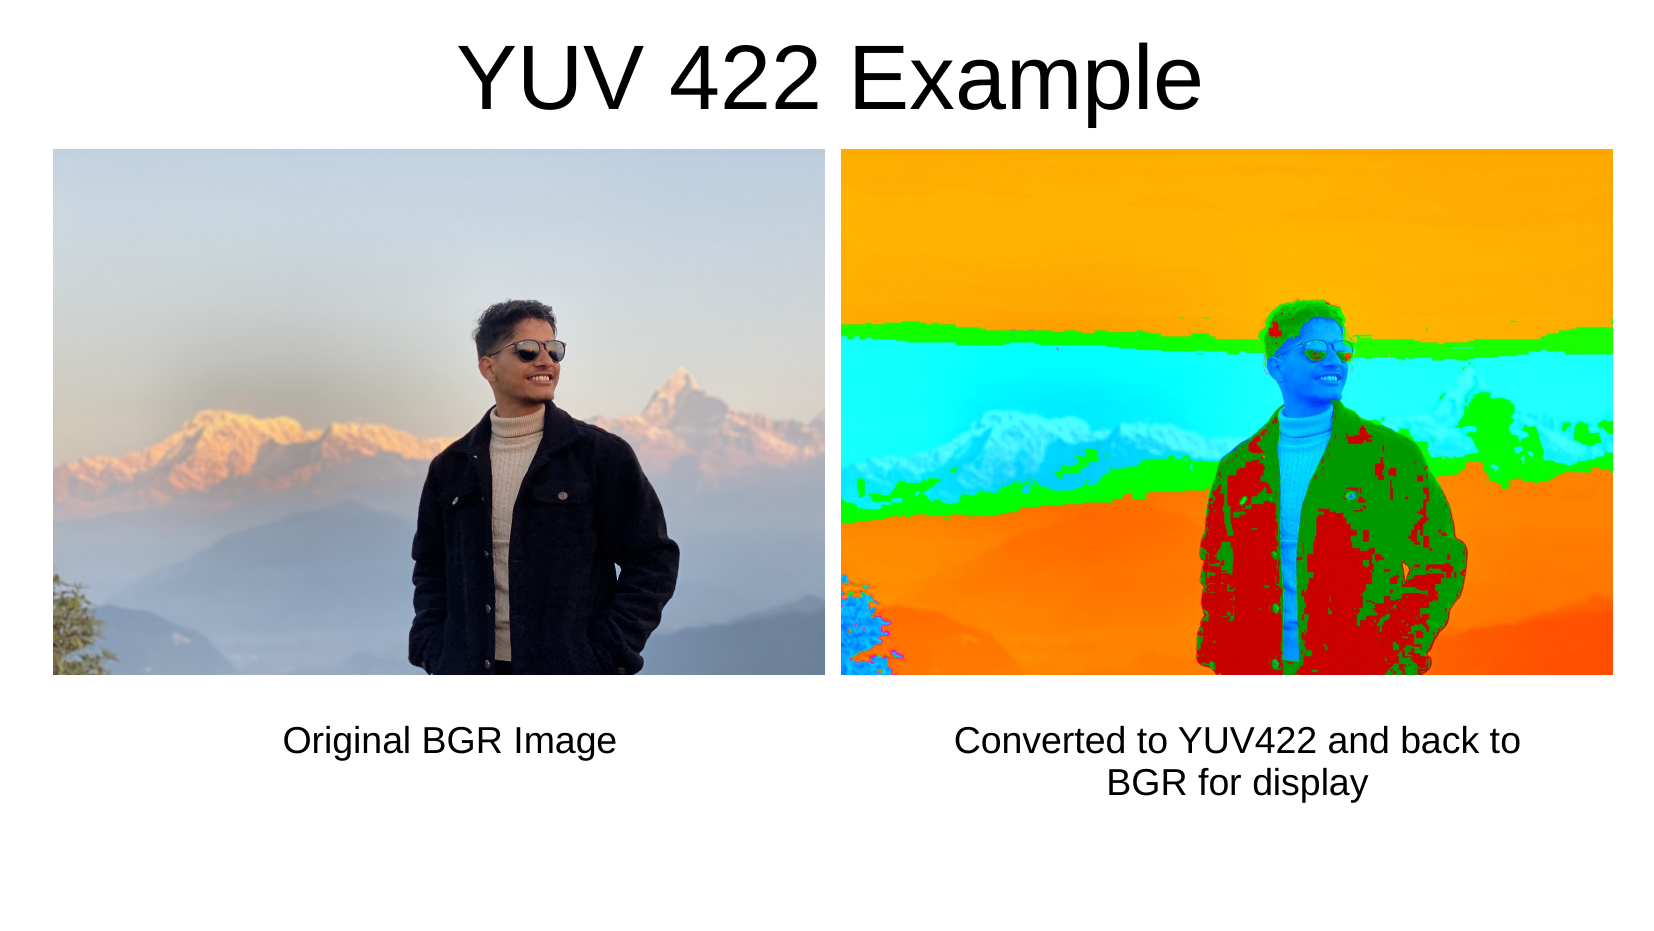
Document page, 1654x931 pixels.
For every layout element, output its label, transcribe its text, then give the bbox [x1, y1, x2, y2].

picture [841, 663, 846, 676]
text_box Converted to YUV422 and back to BGR for display [937, 712, 1538, 812]
picture [841, 149, 1613, 676]
text_box Original BGR Image [150, 712, 751, 770]
title YUV 422 Example [86, 0, 1576, 156]
picture [53, 149, 826, 676]
picture [847, 599, 855, 606]
picture [865, 619, 877, 625]
